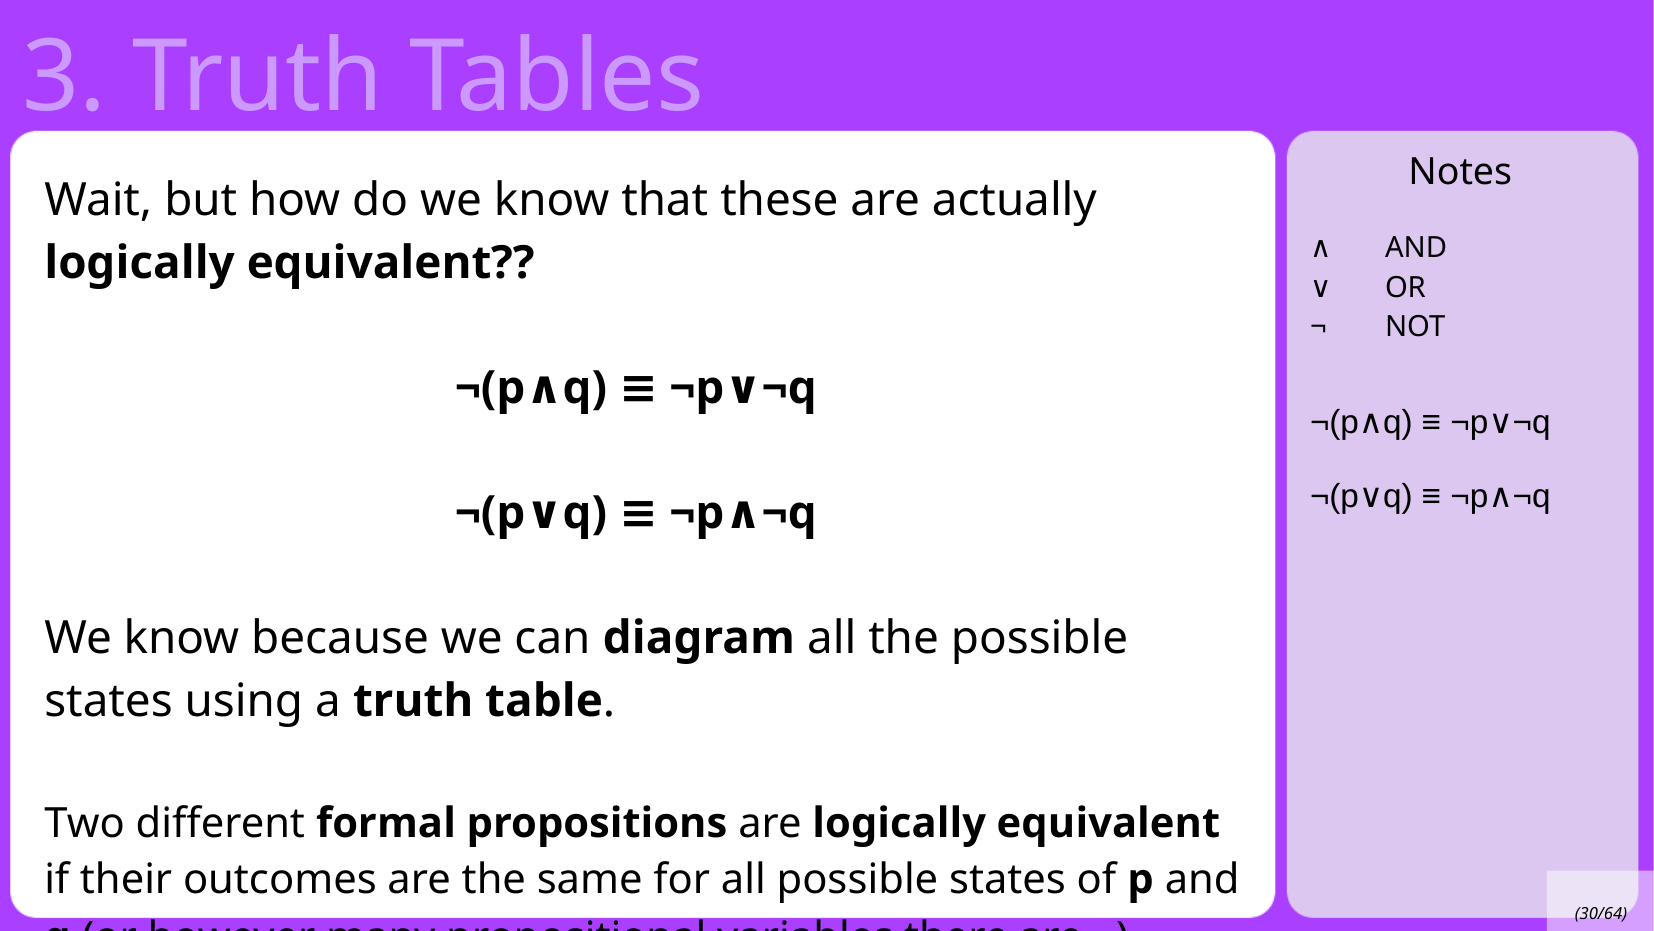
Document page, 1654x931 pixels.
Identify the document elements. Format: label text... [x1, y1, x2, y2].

text_box ∧ AND ∨ OR ¬ NOT [1310, 226, 1612, 333]
picture [0, 0, 1654, 931]
text_box (<number>/64) [1546, 877, 1654, 931]
text_box Wait, but how do we know that these are actually logically equivalent?? ¬(p∧q) ≡ ¬p∨¬q ¬(p∨q) ≡ ¬p∧¬q We know because we can diagram all the possible states using a truth table. Two different formal propositions are logically equivalent if their outcomes are the same for all possible states of p and q (or however many propositional variables there are...) [43, 166, 1241, 823]
title 3. Truth Tables [22, 13, 1511, 130]
table_cell False [1546, 870, 1654, 877]
text_box Notes [1290, 141, 1631, 199]
text_box ¬(p∧q) ≡ ¬p∨¬q ¬(p∨q) ≡ ¬p∧¬q [1310, 403, 1612, 515]
